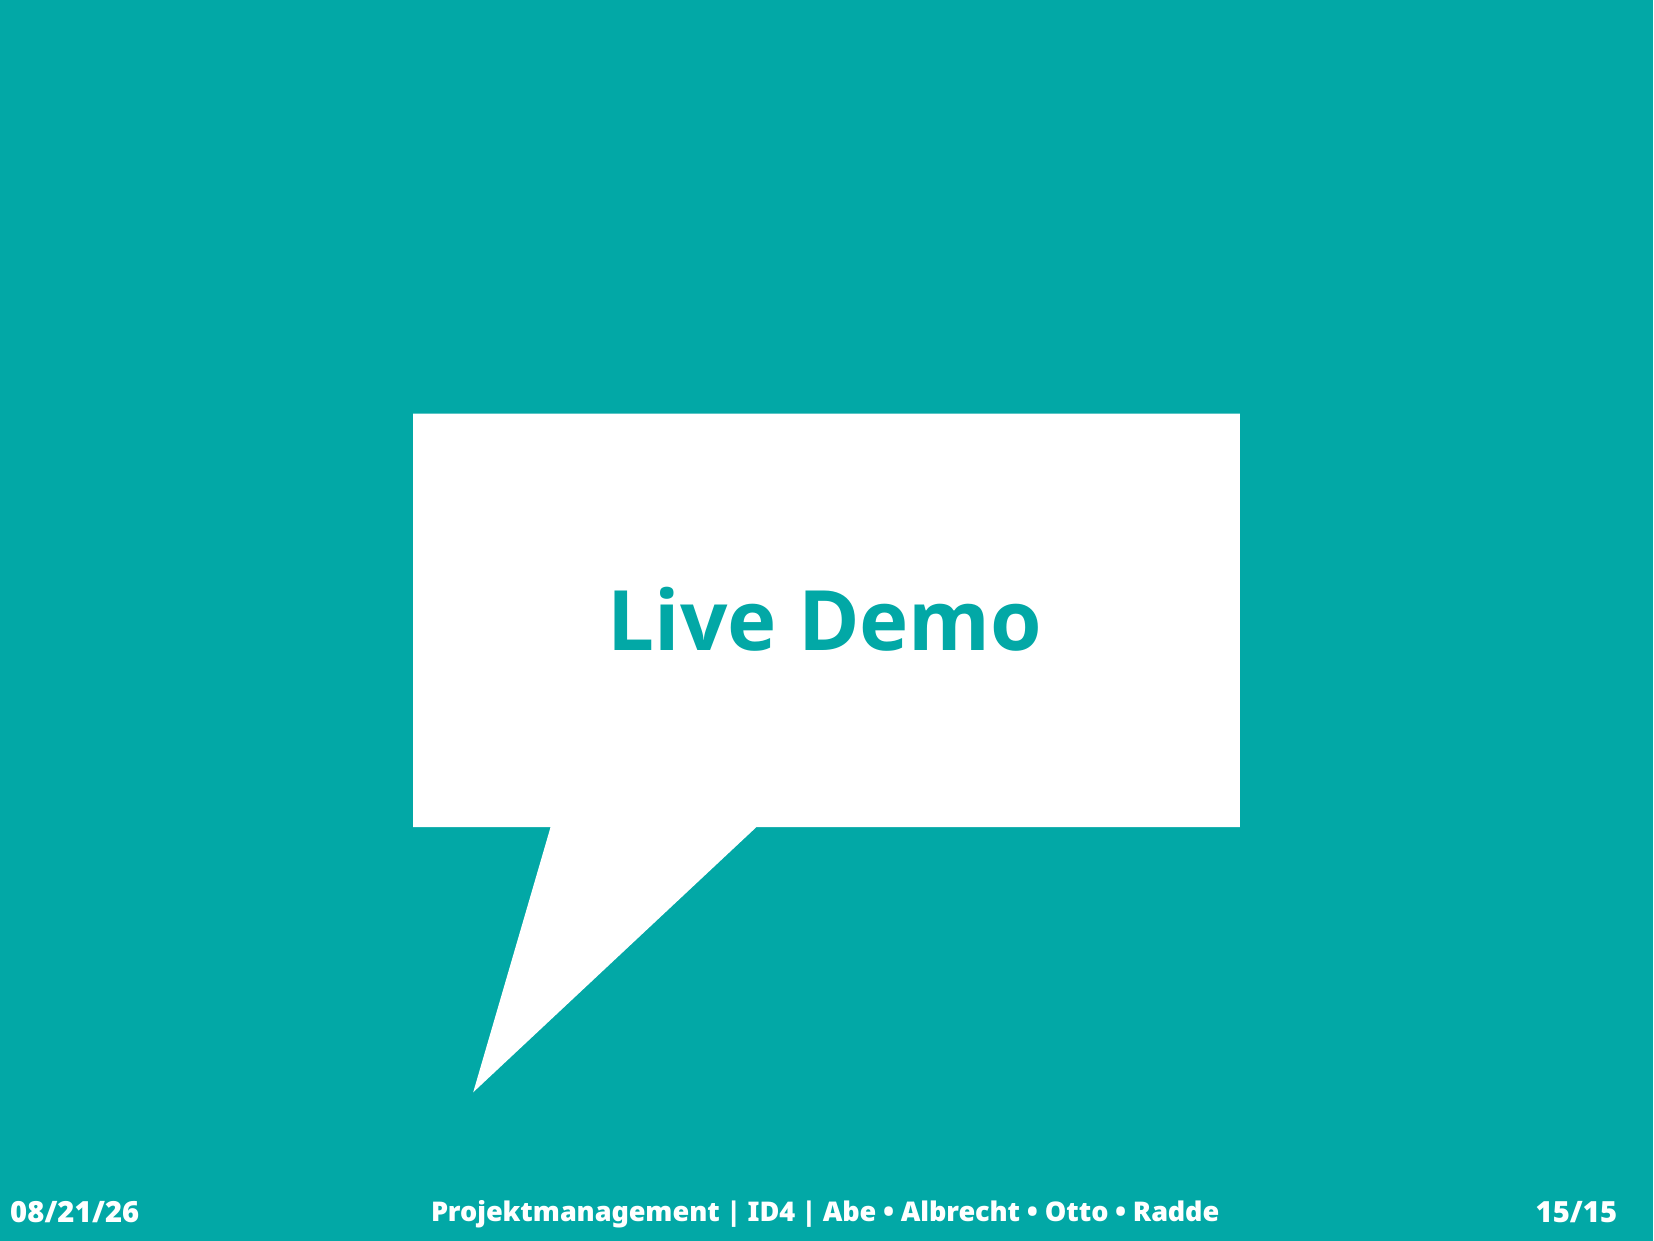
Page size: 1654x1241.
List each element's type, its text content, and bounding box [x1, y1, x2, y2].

text_box Live Demo [450, 558, 1201, 678]
